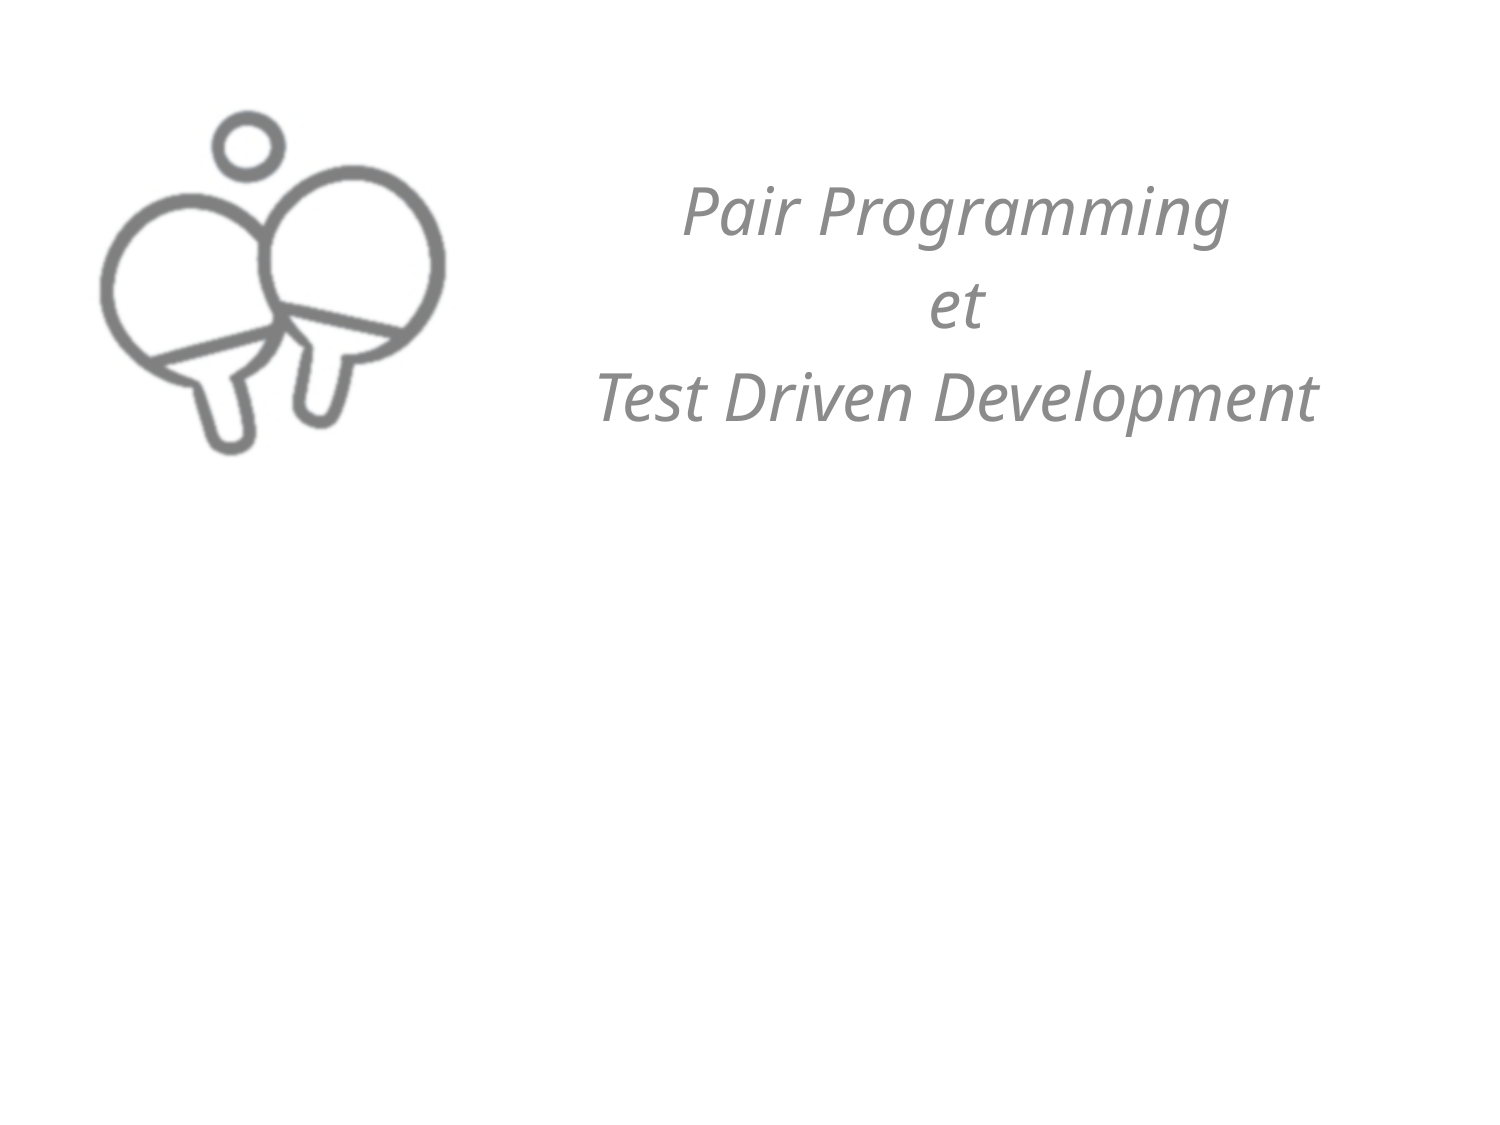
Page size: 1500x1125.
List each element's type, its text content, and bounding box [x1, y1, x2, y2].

picture [64, 78, 479, 492]
text_box Pair Programming et Test Driven Development [478, 66, 1435, 538]
